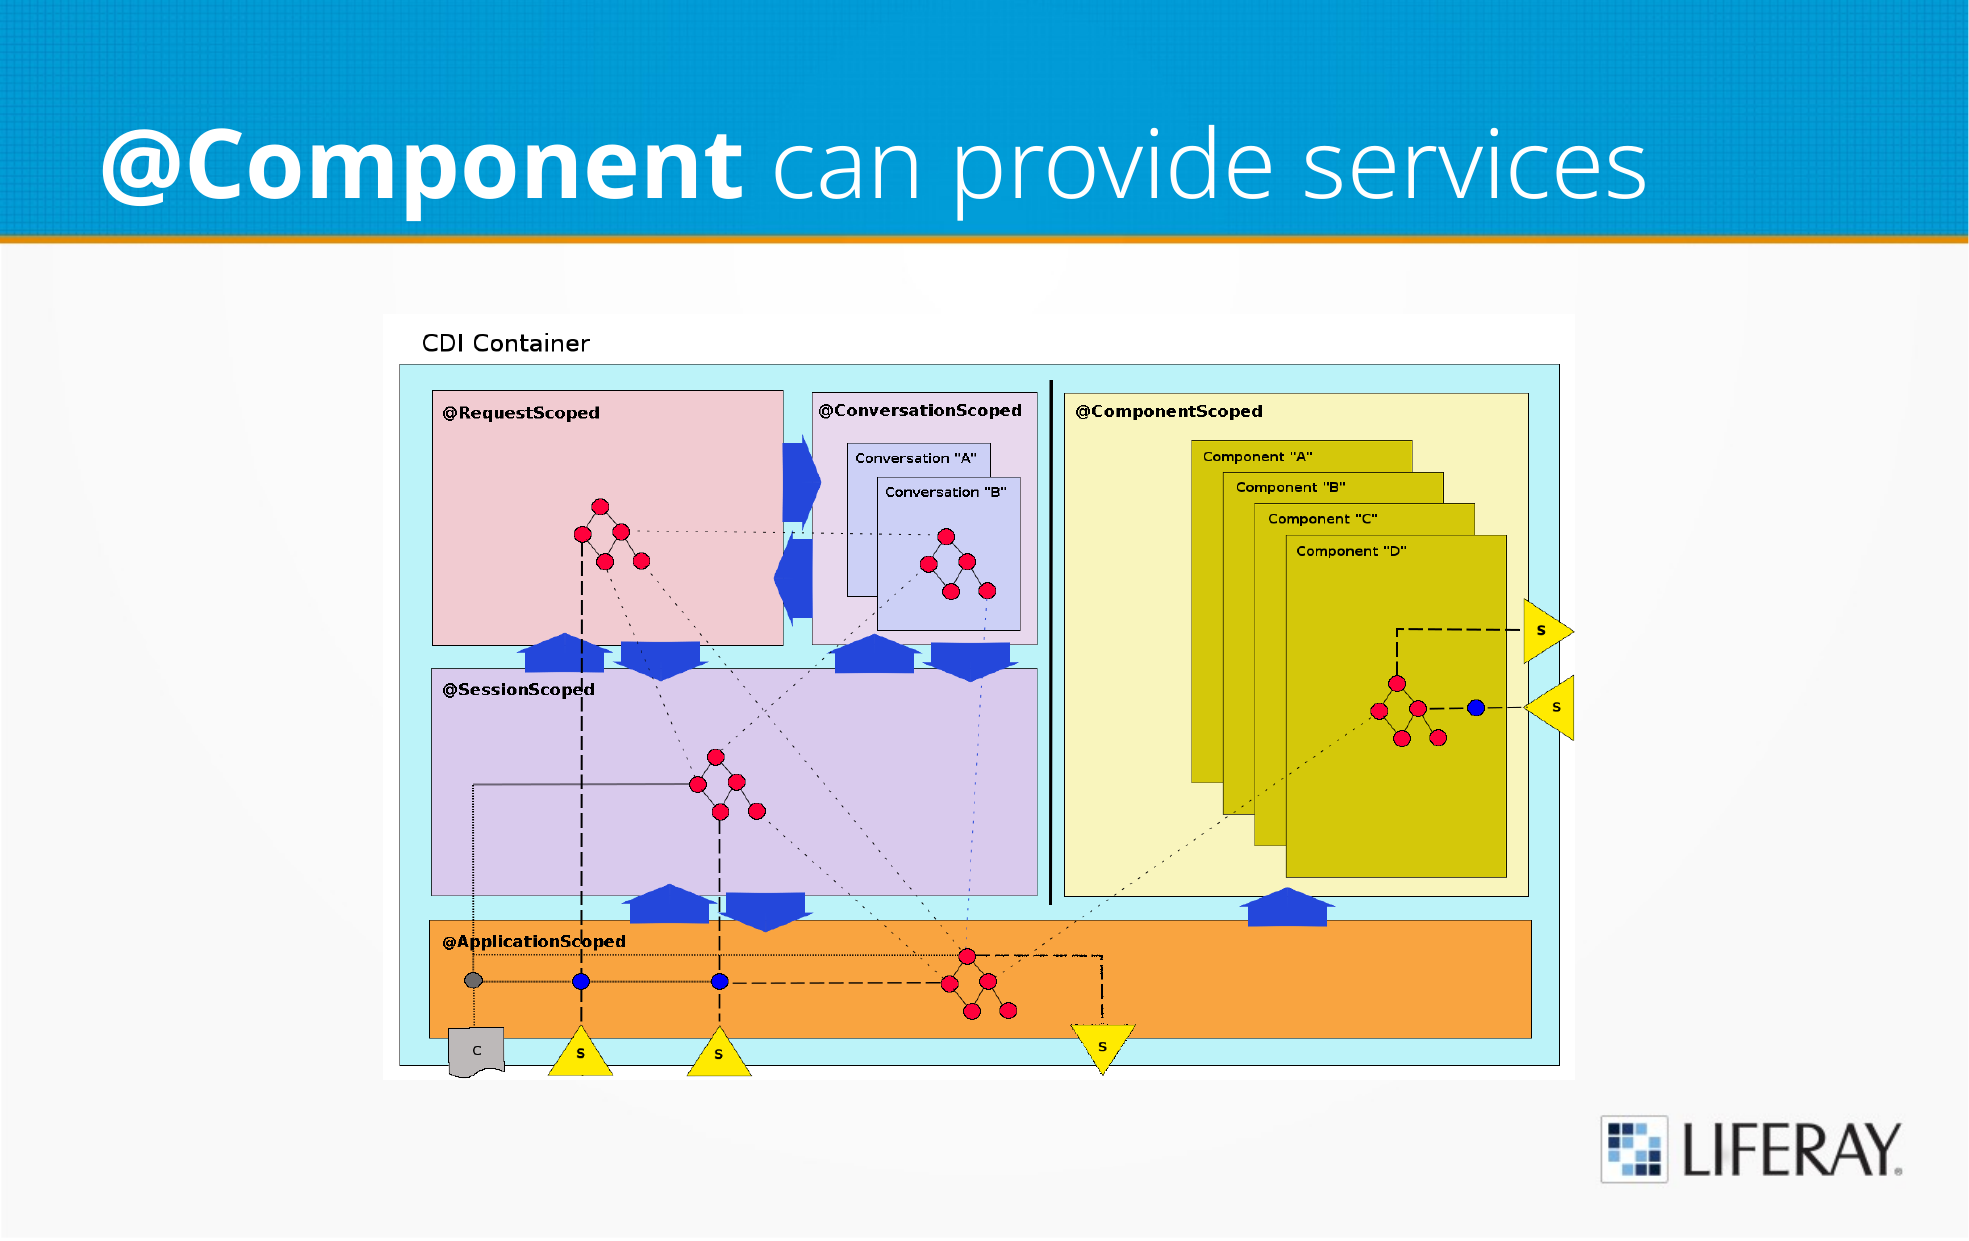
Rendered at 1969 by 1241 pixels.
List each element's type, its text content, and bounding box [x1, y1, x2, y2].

title @Component can provide services [98, 19, 1870, 227]
picture [0, 233, 1969, 1241]
